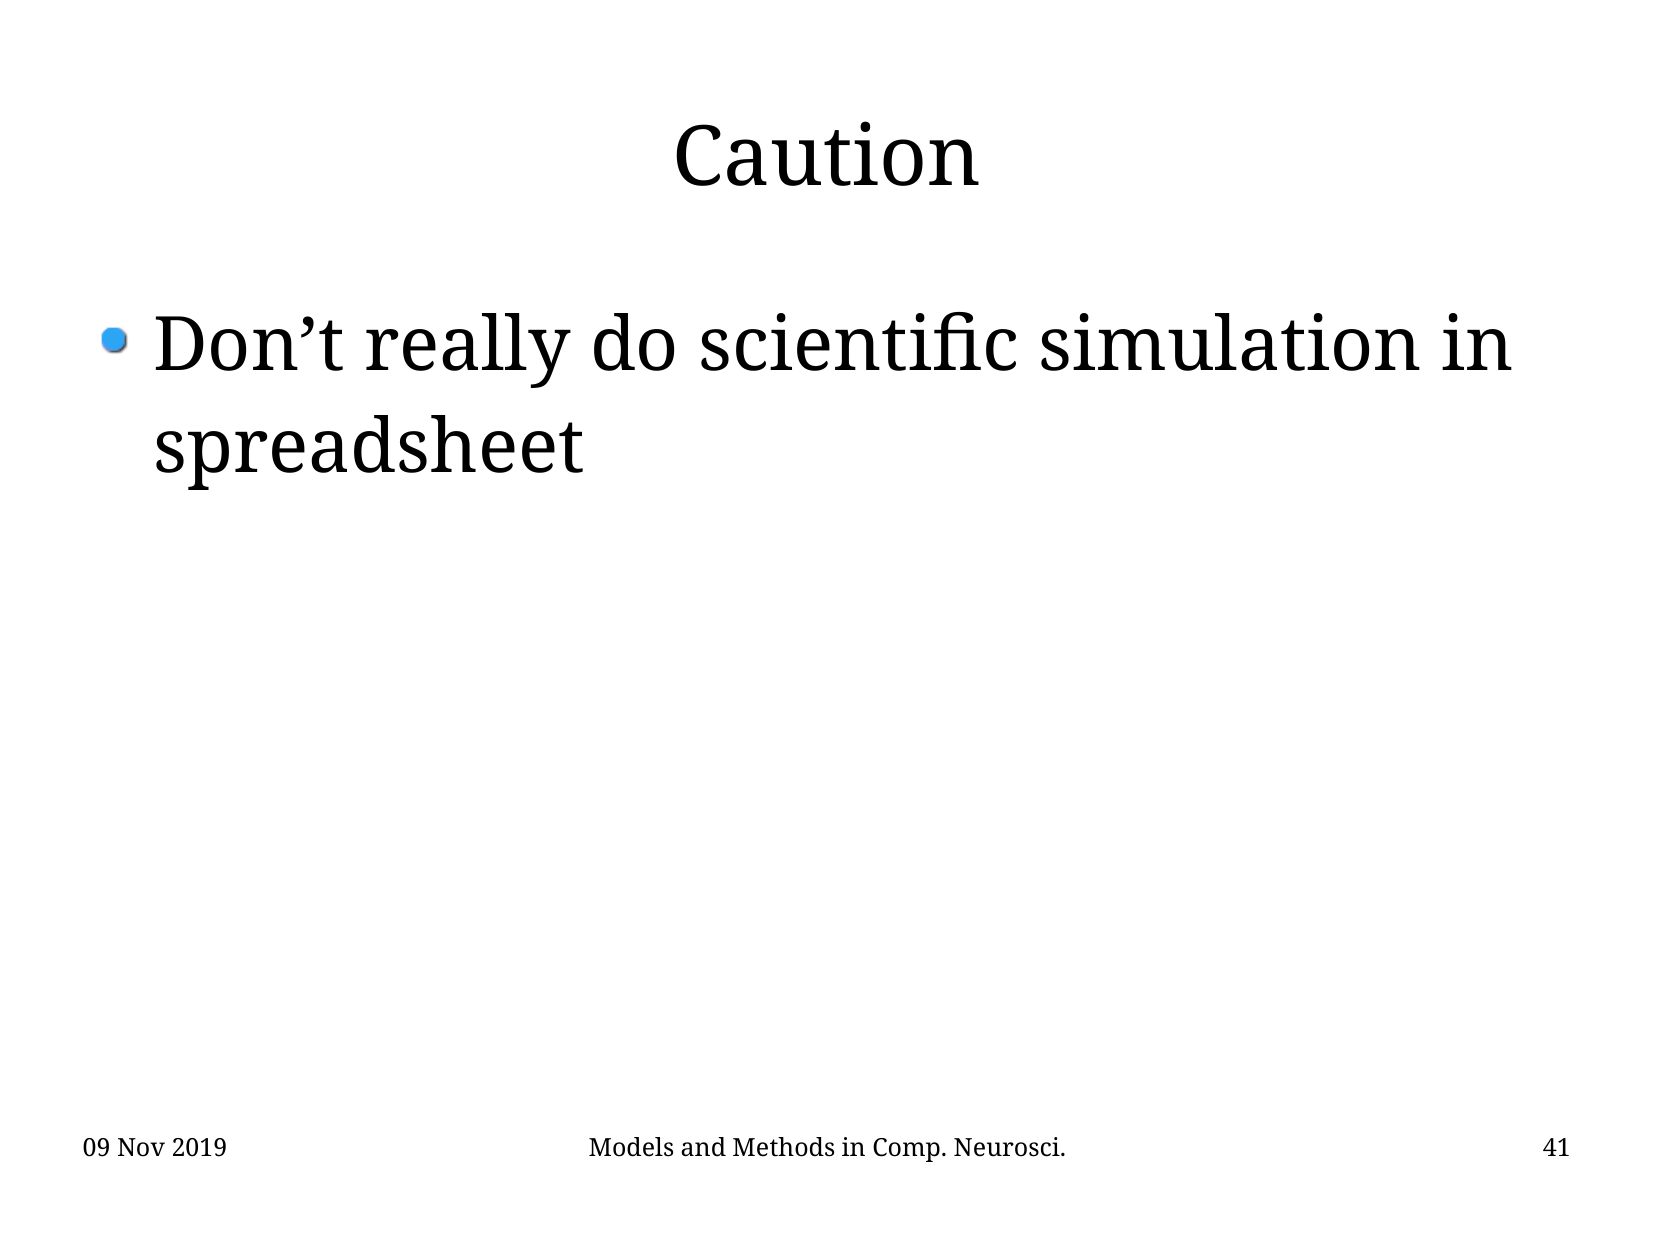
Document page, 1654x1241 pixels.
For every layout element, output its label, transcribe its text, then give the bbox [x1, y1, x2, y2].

list Don’t really do scientific simulation in spreadsheet [82, 290, 1571, 1010]
title Caution [82, 49, 1571, 257]
